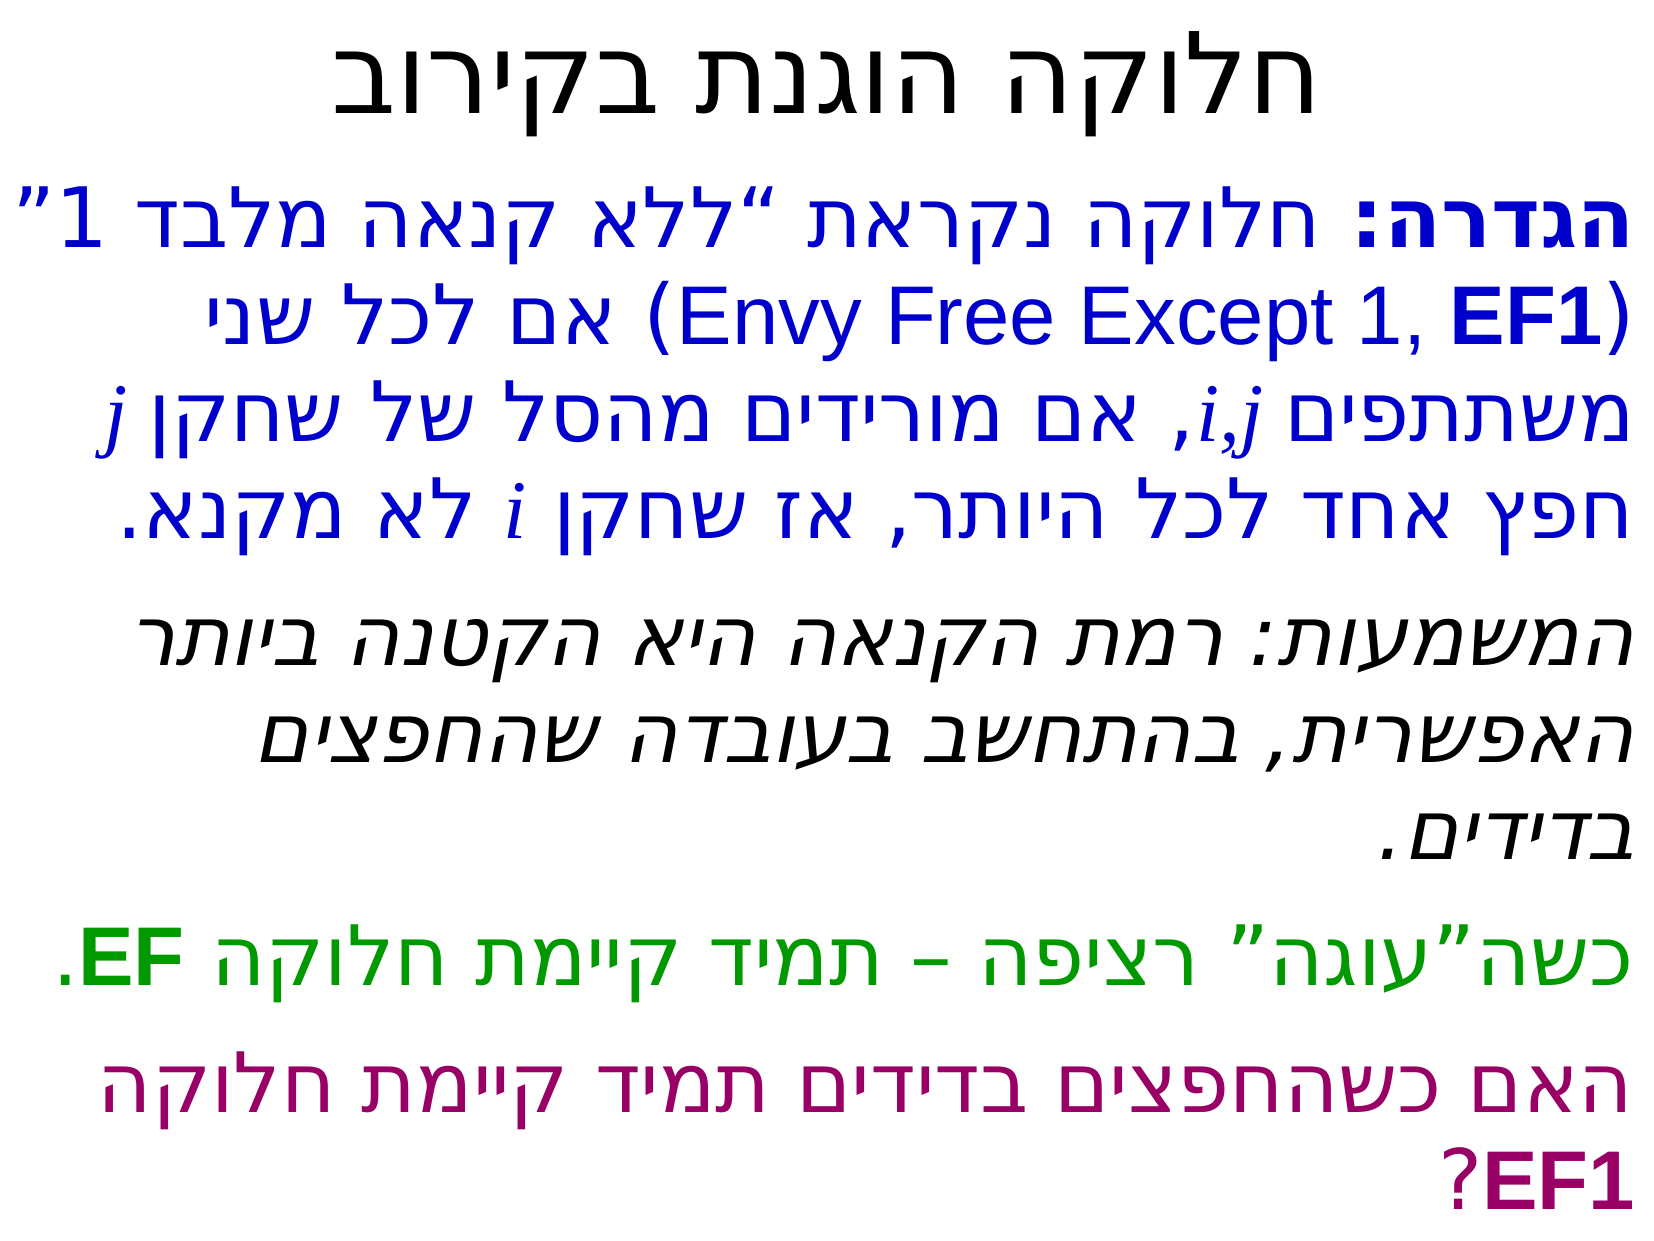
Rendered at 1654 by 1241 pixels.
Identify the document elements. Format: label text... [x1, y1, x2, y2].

title חלוקה הוגנת בקירוב [0, 0, 1654, 151]
list הגדרה: חלוקה נקראת “ללא קנאה מלבד 1” (Envy Free Except 1, EF1) אם לכל שני משתתפים i,j, אם מורידים מהסל של שחקן j חפץ אחד לכל היותר, אז שחקן i לא מקנא. המשמעות: רמת הקנאה היא הקטנה ביותר האפשרית, בהתחשב בעובדה שהחפצים בדידים. כשה”עוגה” רציפה – תמיד קיימת חלוקה EF. האם כשהחפצים בדידים תמיד קיימת חלוקה EF1? [0, 170, 1636, 1241]
